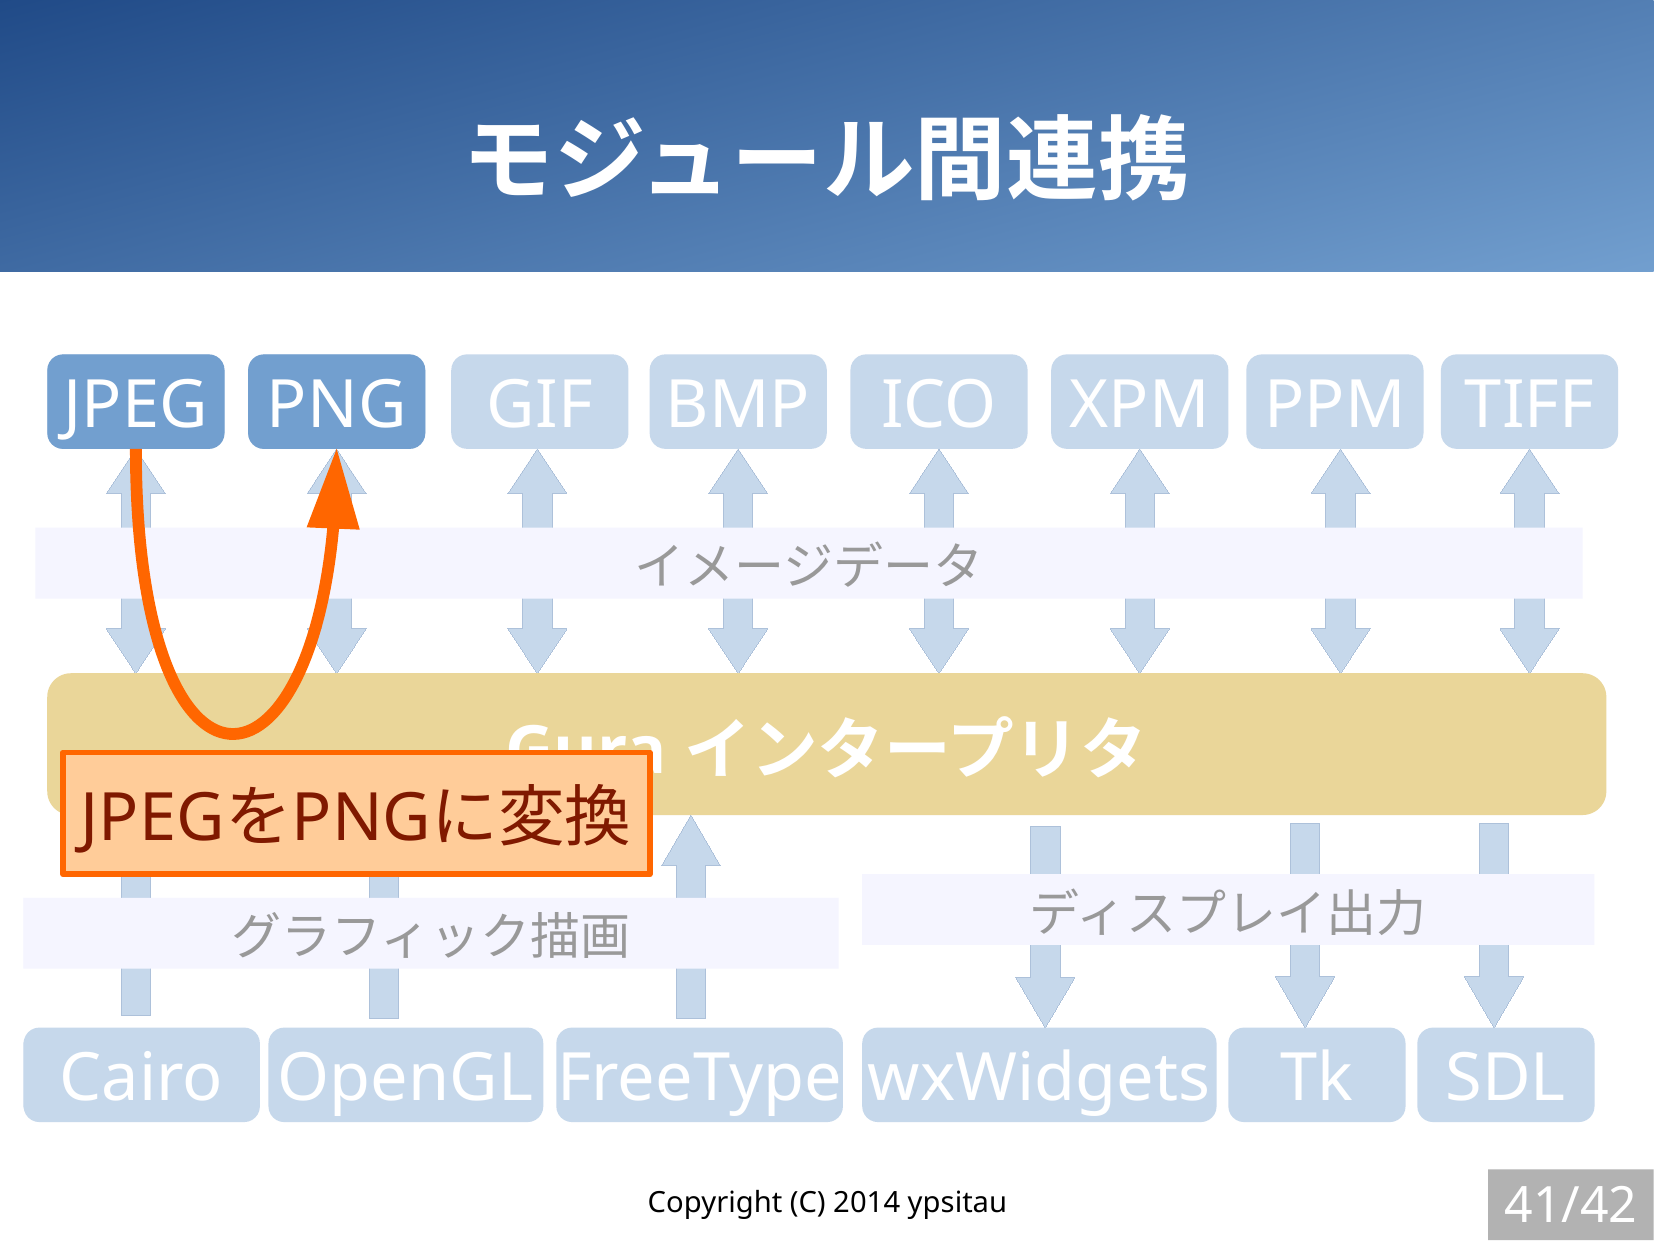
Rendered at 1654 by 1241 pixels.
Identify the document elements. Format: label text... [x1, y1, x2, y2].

text_box JPEG [47, 354, 225, 449]
text_box PNG [248, 354, 426, 449]
text_box JPEGをPNGに変換 [63, 752, 640, 875]
title モジュール間連携 [82, 49, 1571, 257]
text_box [23, 307, 1630, 1146]
